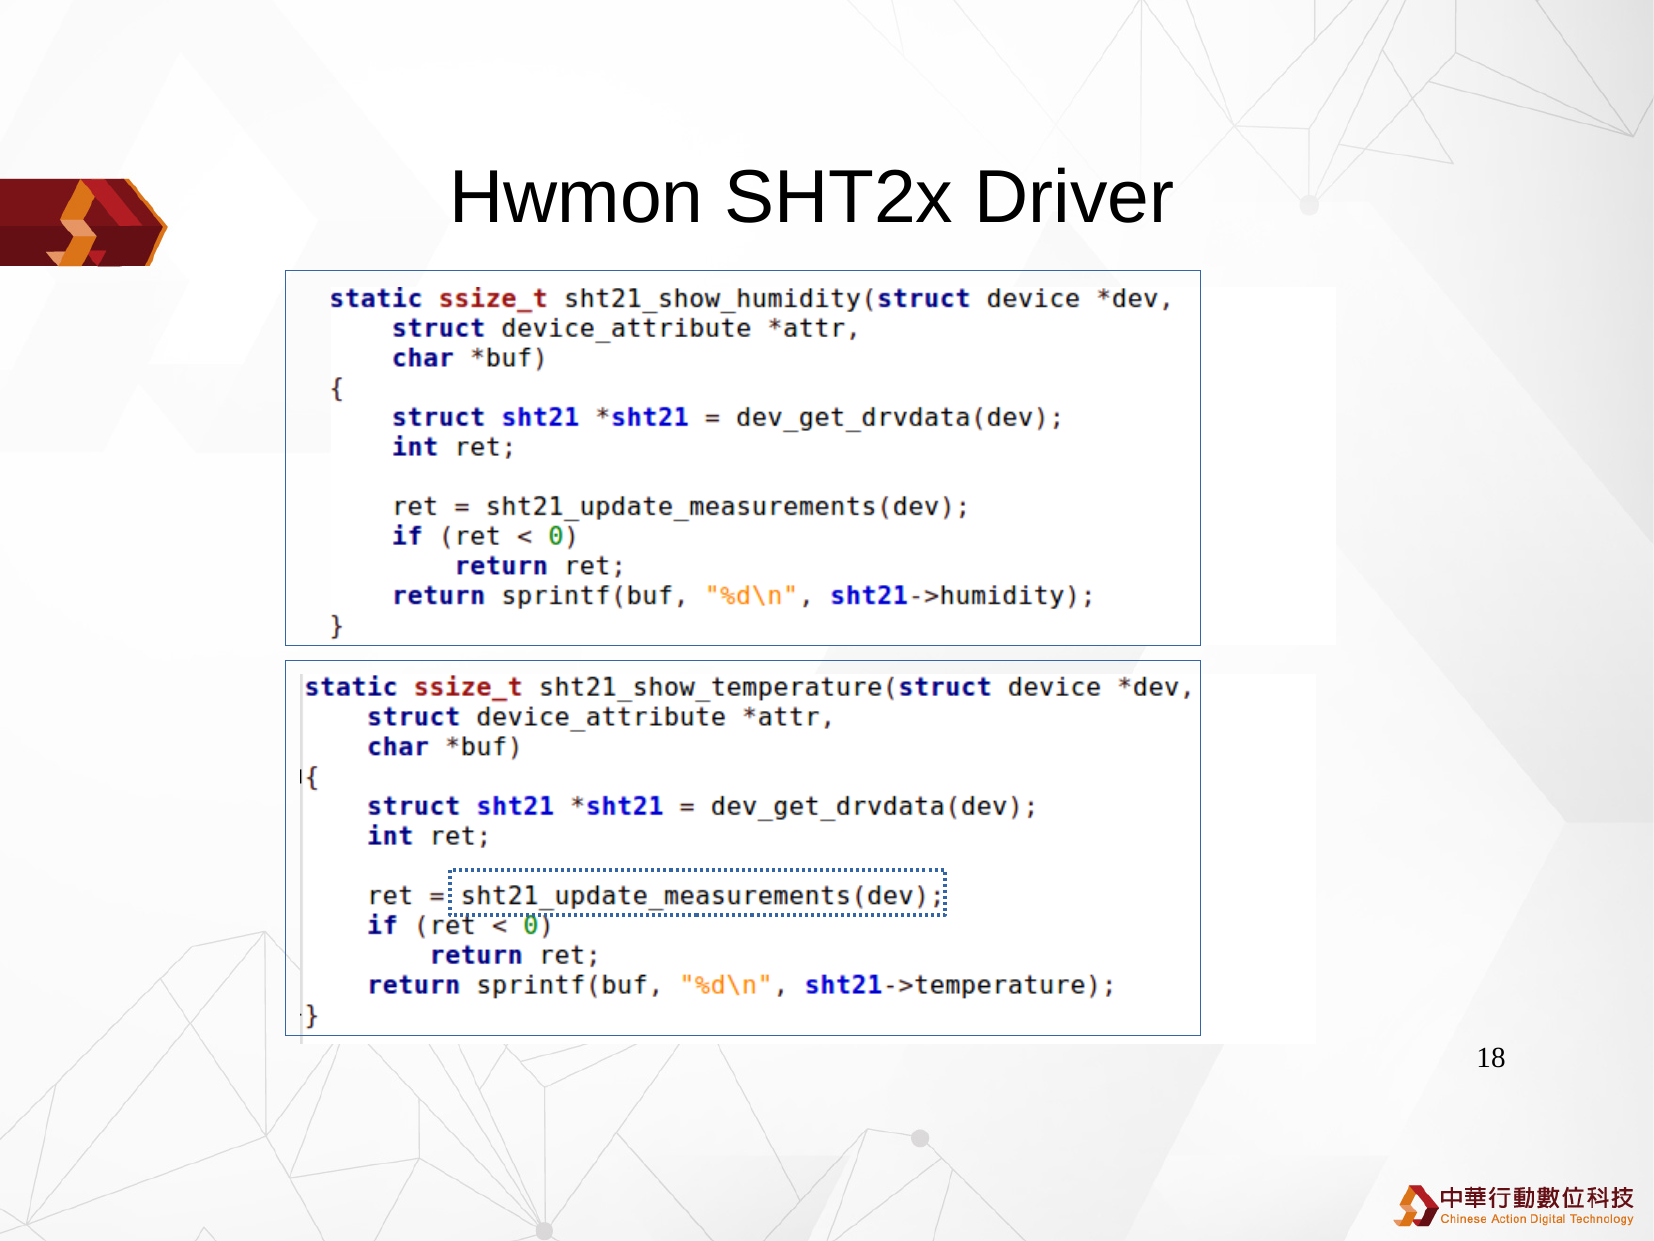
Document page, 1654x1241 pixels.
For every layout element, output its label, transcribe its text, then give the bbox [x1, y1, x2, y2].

picture [0, 0, 1654, 1241]
title Hwmon SHT2x Driver [118, 112, 1506, 281]
title Hwmon SHT2x Driver [286, 271, 1200, 281]
